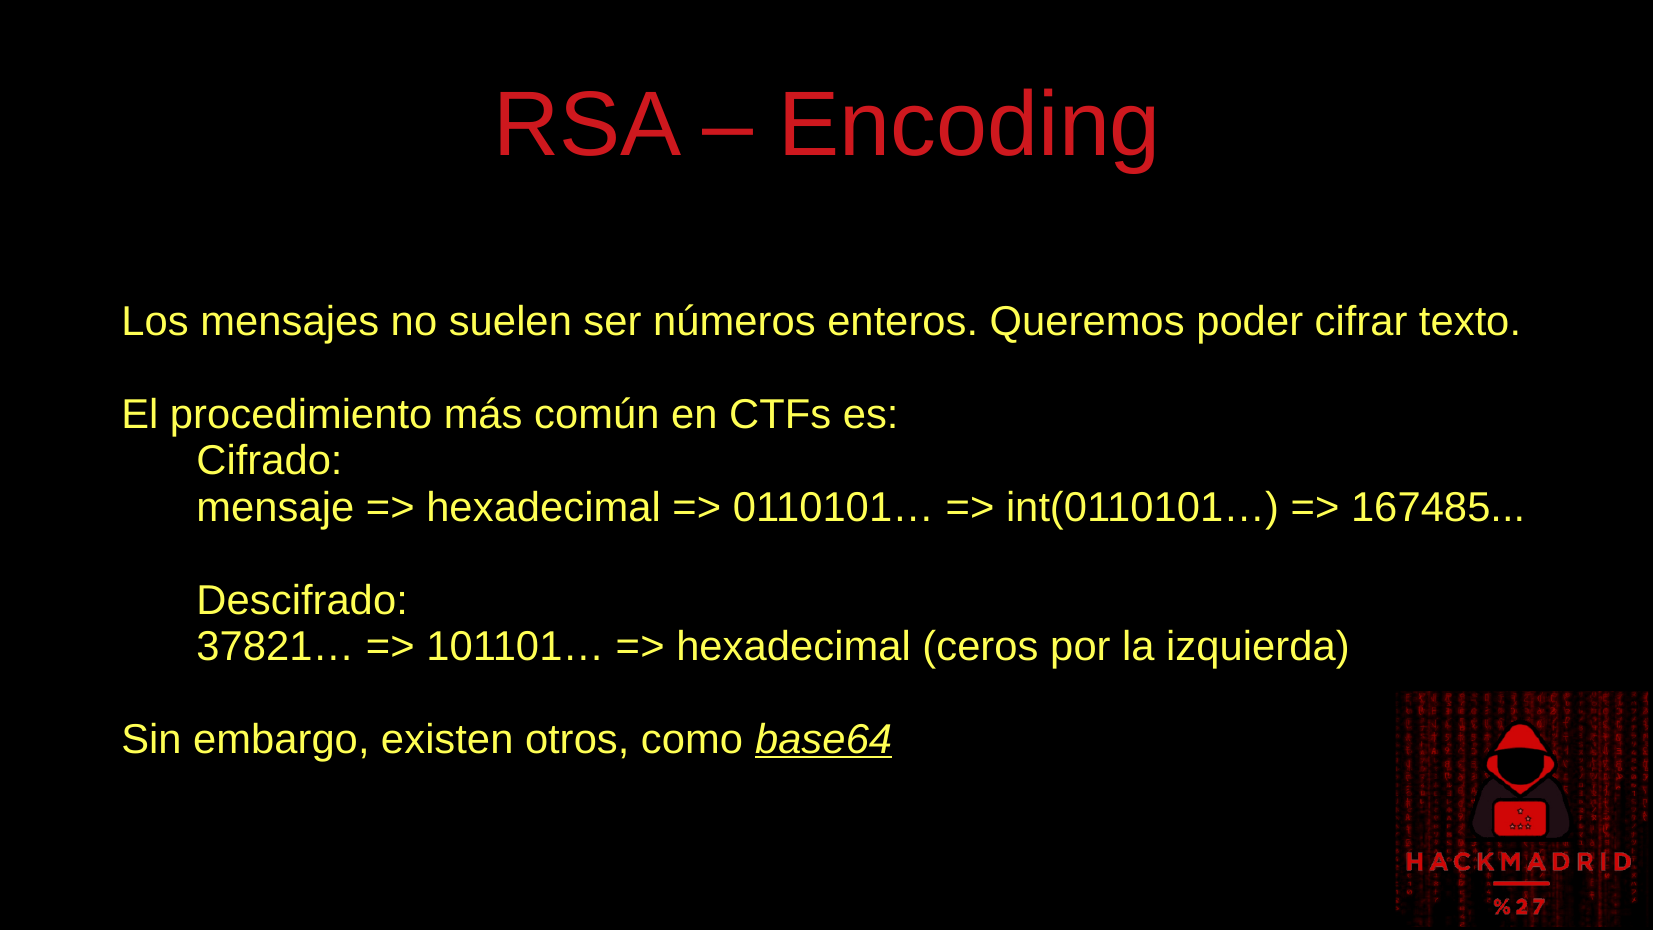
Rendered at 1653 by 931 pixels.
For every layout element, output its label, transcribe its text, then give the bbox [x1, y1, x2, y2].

text_box [1395, 691, 1649, 927]
title RSA – Encoding [121, 20, 1534, 228]
subtitle Los mensajes no suelen ser números enteros. Queremos poder cifrar texto. El procedimiento más común en CTFs es: Cifrado: mensaje => hexadecimal => 0110101… => int(0110101…) => 167485... Descifrado: 37821… => 101101… => hexadecimal (ceros por la izquierda) Sin embargo, existen otros, como base64 [121, 297, 1534, 931]
